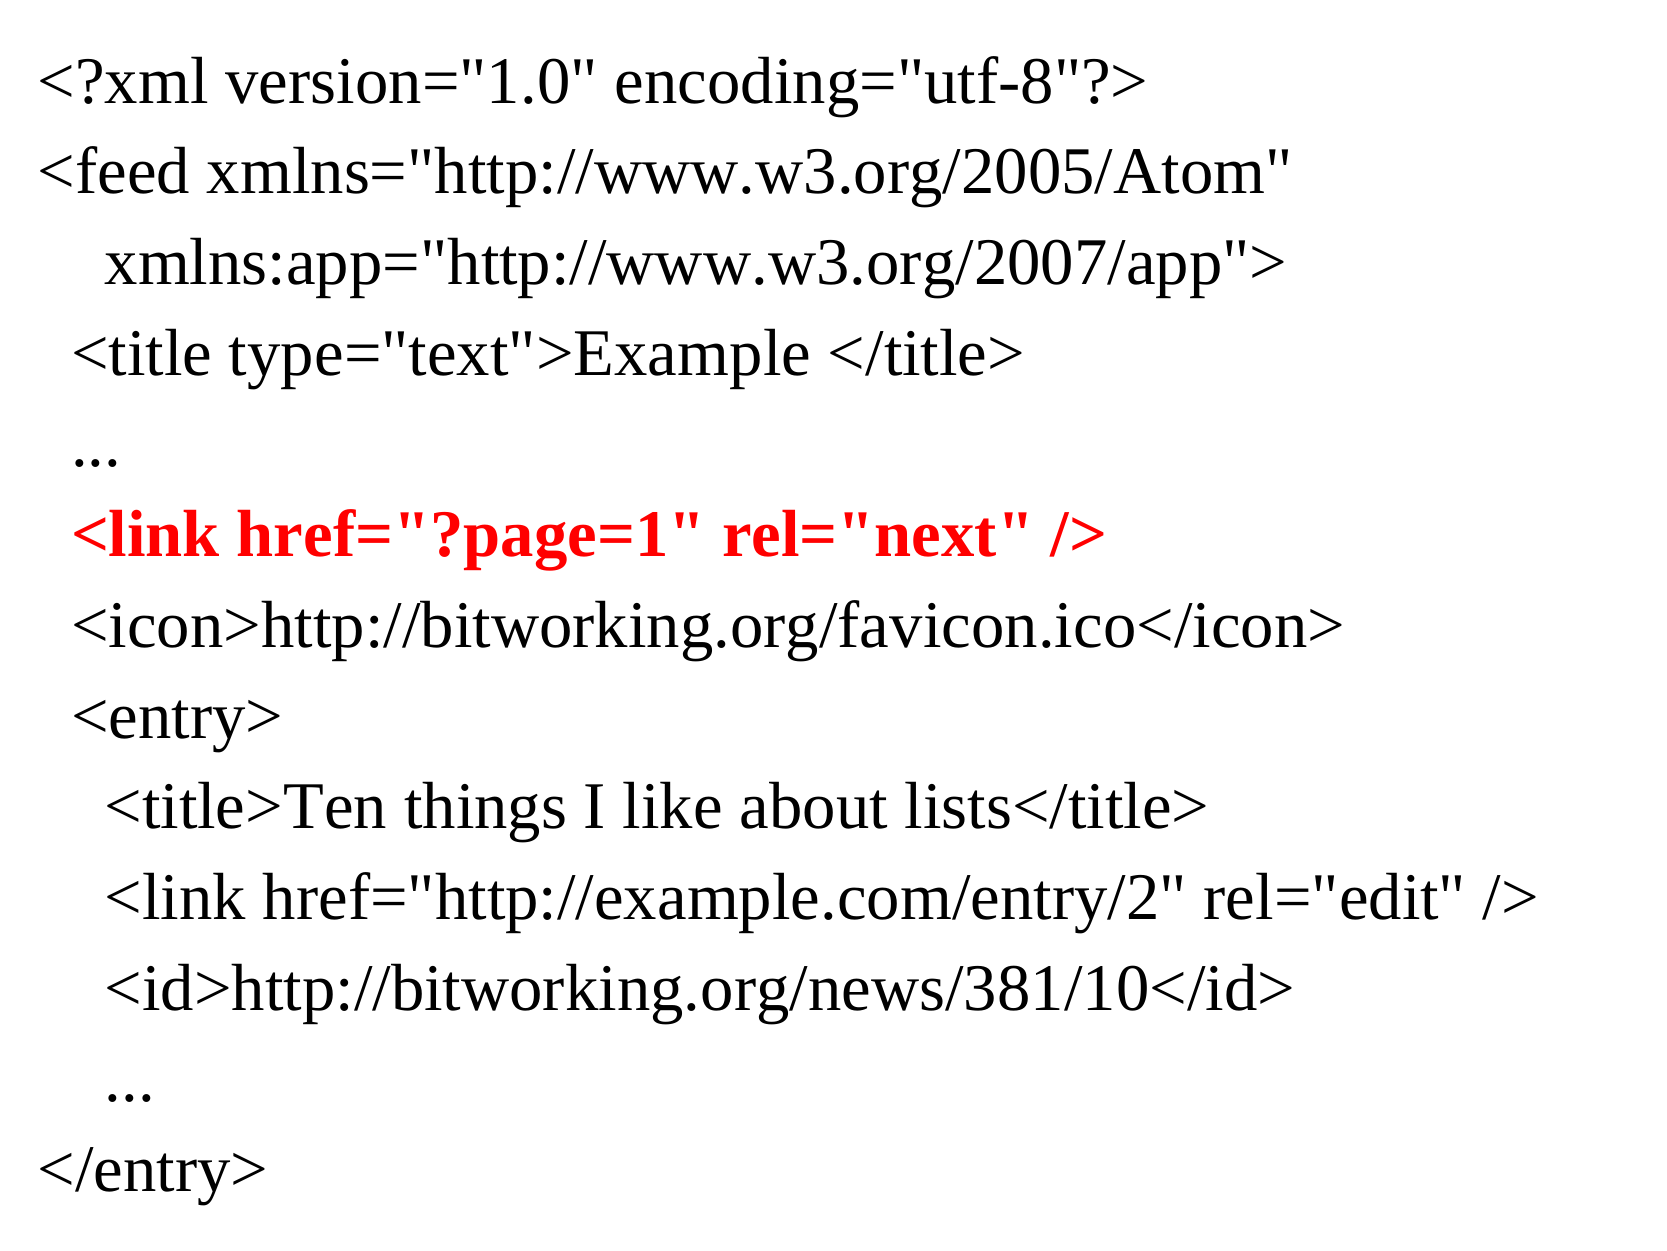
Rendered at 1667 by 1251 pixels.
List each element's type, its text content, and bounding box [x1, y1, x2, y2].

subtitle <?xml version="1.0" encoding="utf-8"?> <feed xmlns="http://www.w3.org/2005/Atom" xmlns:app="http://www.w3.org/2007/app"> <title type="text">Example </title> ... <link href="?page=1" rel="next" /> <icon>http://bitworking.org/favicon.ico</icon> <entry> <title>Ten things I like about lists</title> <link href="http://example.com/entry/2" rel="edit" /> <id>http://bitworking.org/news/381/10</id> ... </entry> [37, 43, 1651, 1207]
